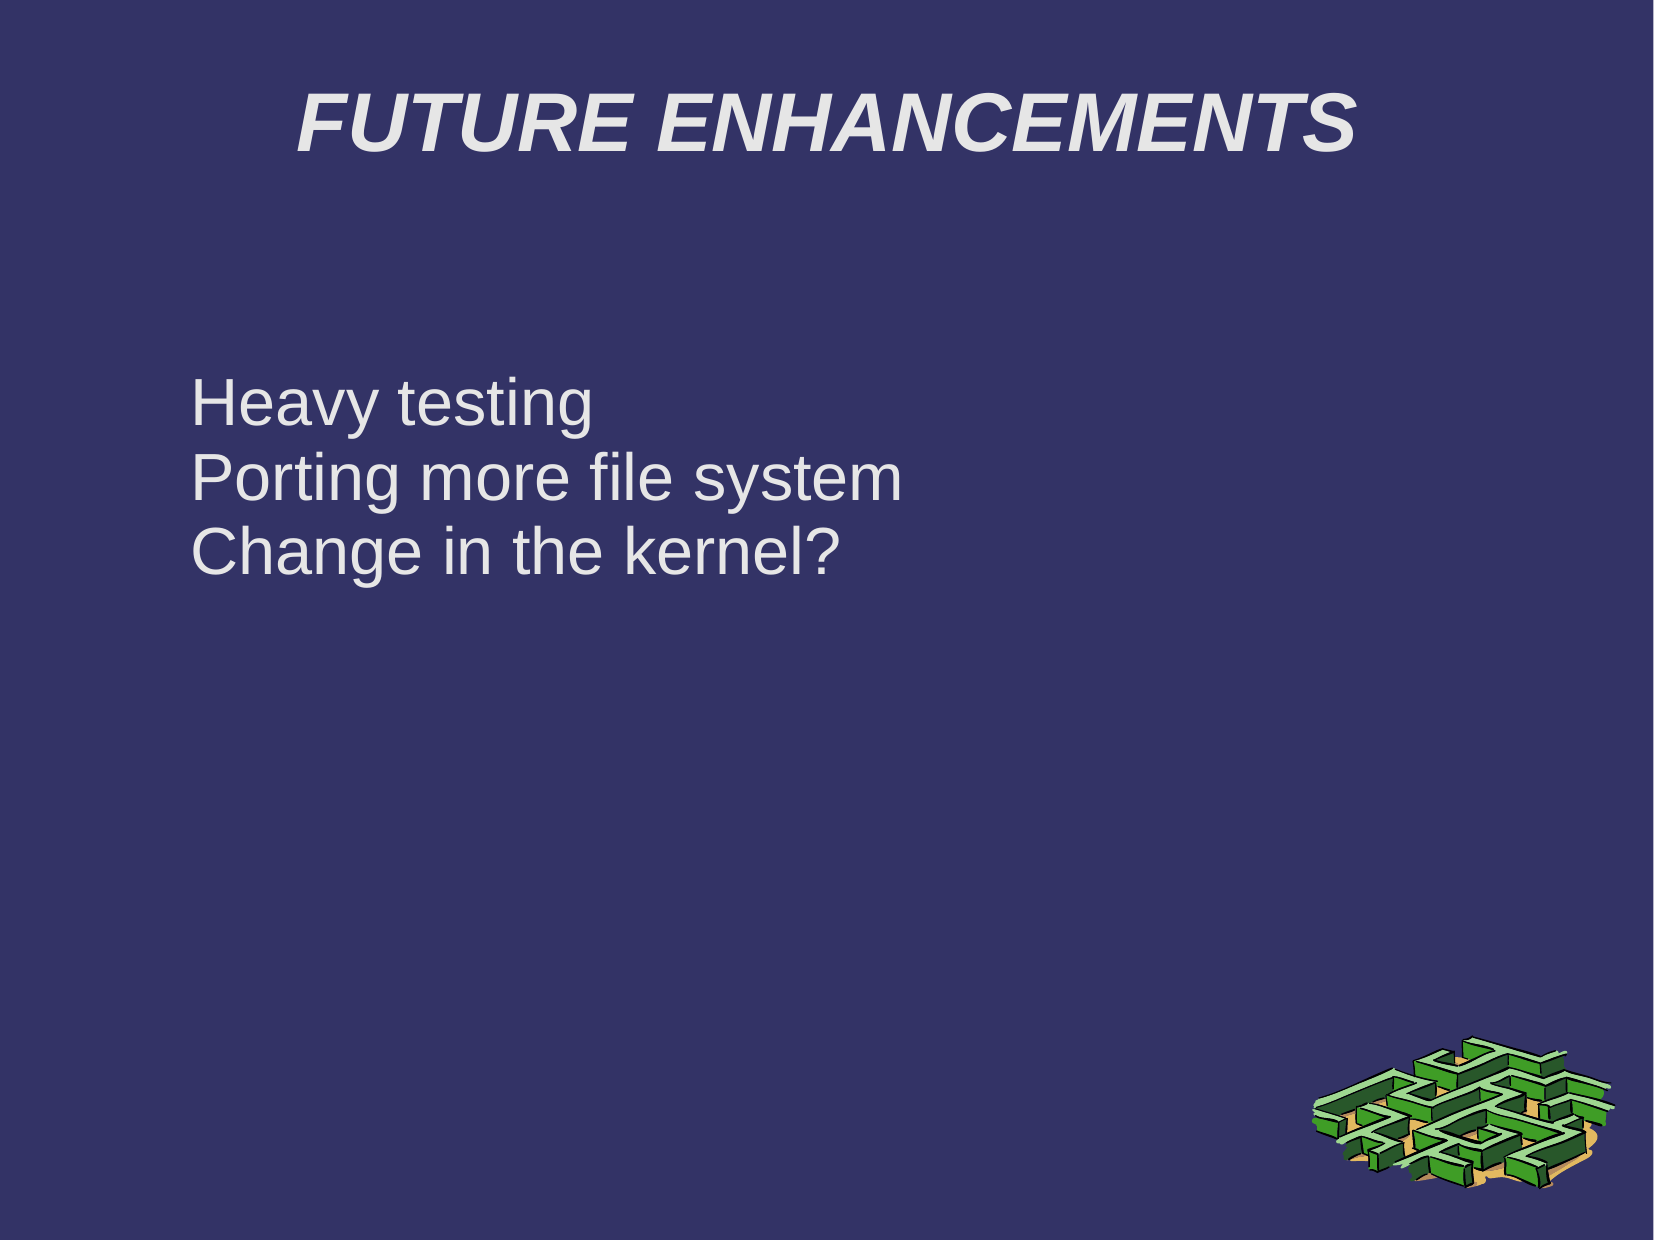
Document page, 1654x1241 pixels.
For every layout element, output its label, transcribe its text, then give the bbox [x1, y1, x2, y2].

title FUTURE ENHANCEMENTS [121, 19, 1534, 227]
list Heavy testing Porting more file system Change in the kernel? [178, 364, 1570, 1147]
